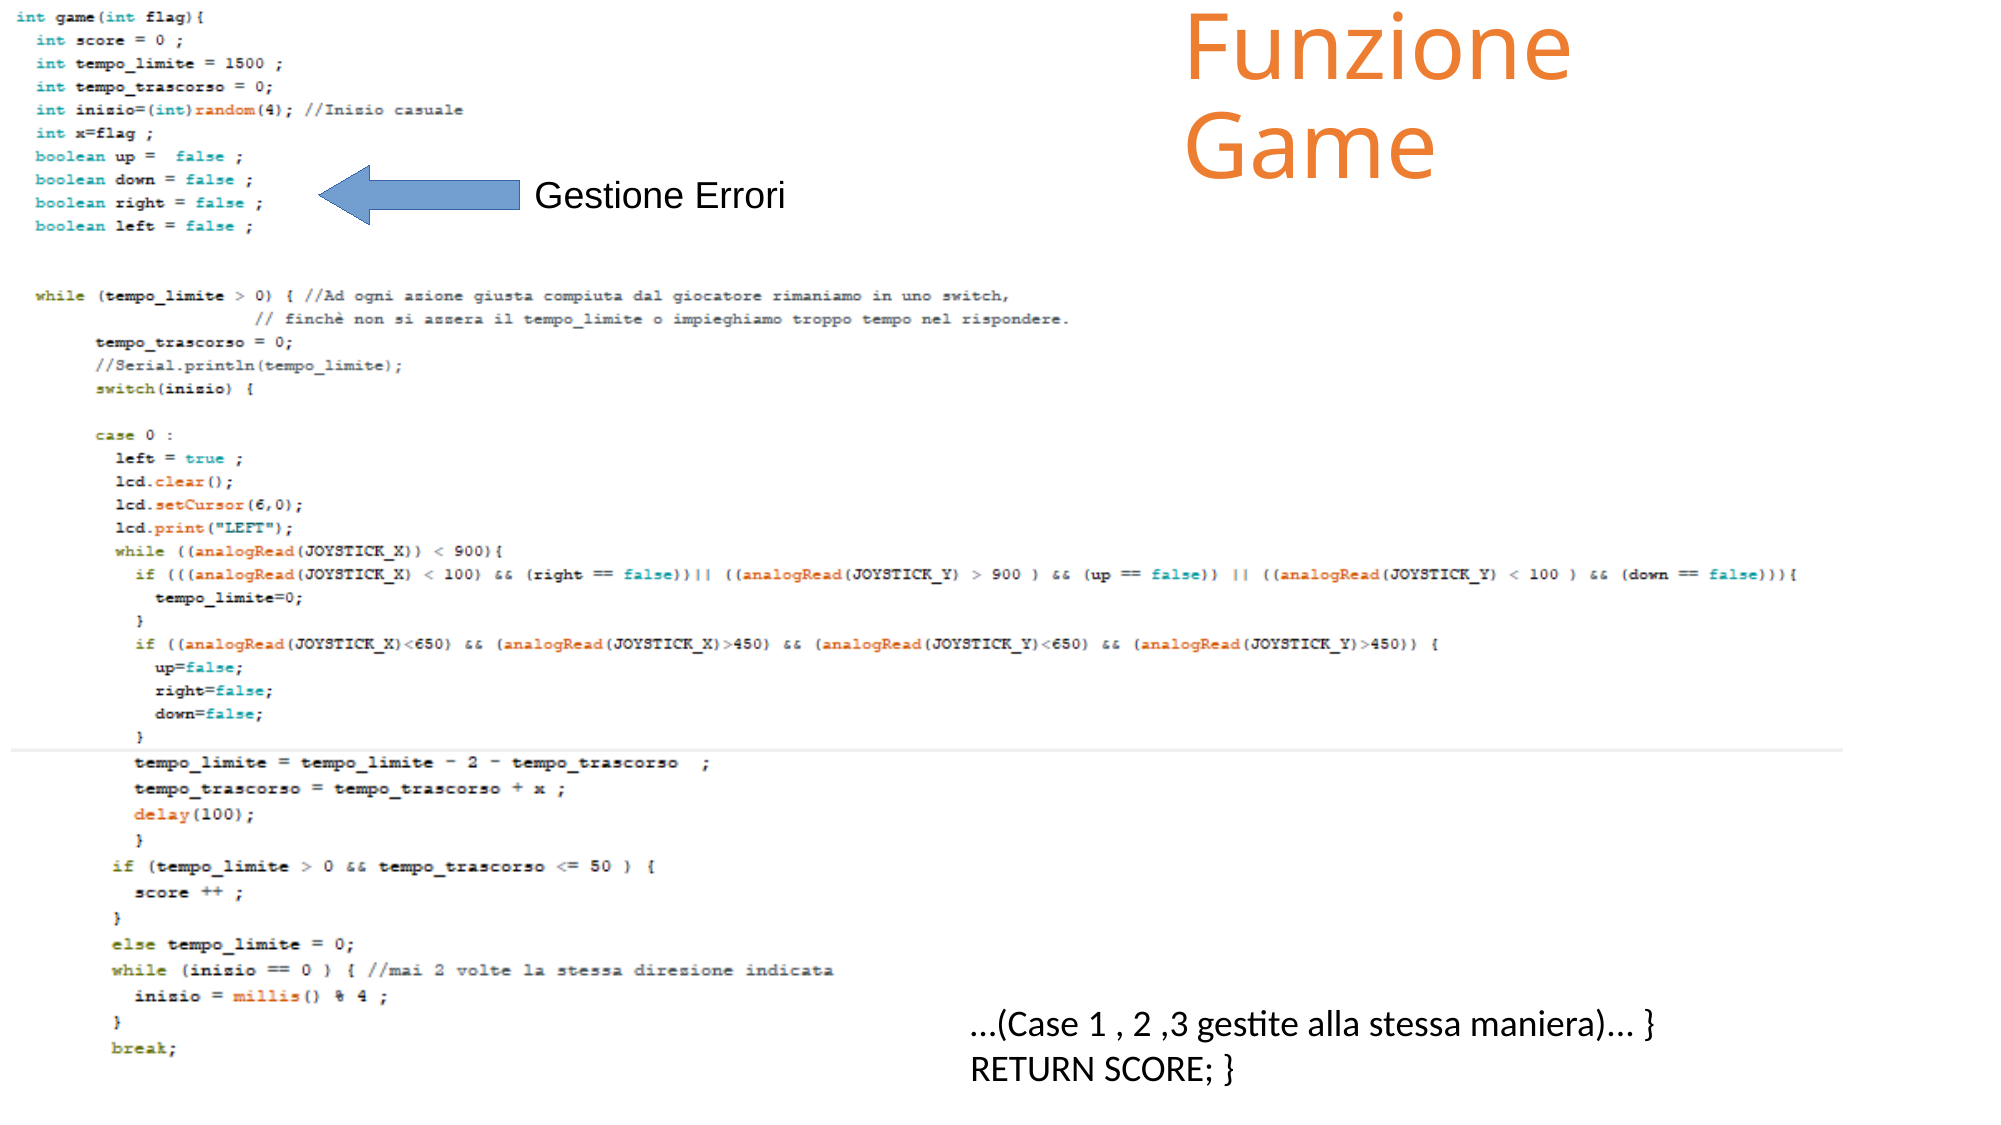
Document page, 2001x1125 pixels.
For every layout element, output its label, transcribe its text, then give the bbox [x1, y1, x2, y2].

text_box [318, 165, 519, 225]
title Funzione Game [1167, 31, 1793, 167]
text_box …(Case 1 , 2 ,3 gestite alla stessa maniera)... } RETURN SCORE; } [955, 992, 2000, 1097]
picture [103, 755, 951, 1063]
text_box Gestione Errori [519, 167, 898, 225]
picture [11, 7, 1843, 752]
